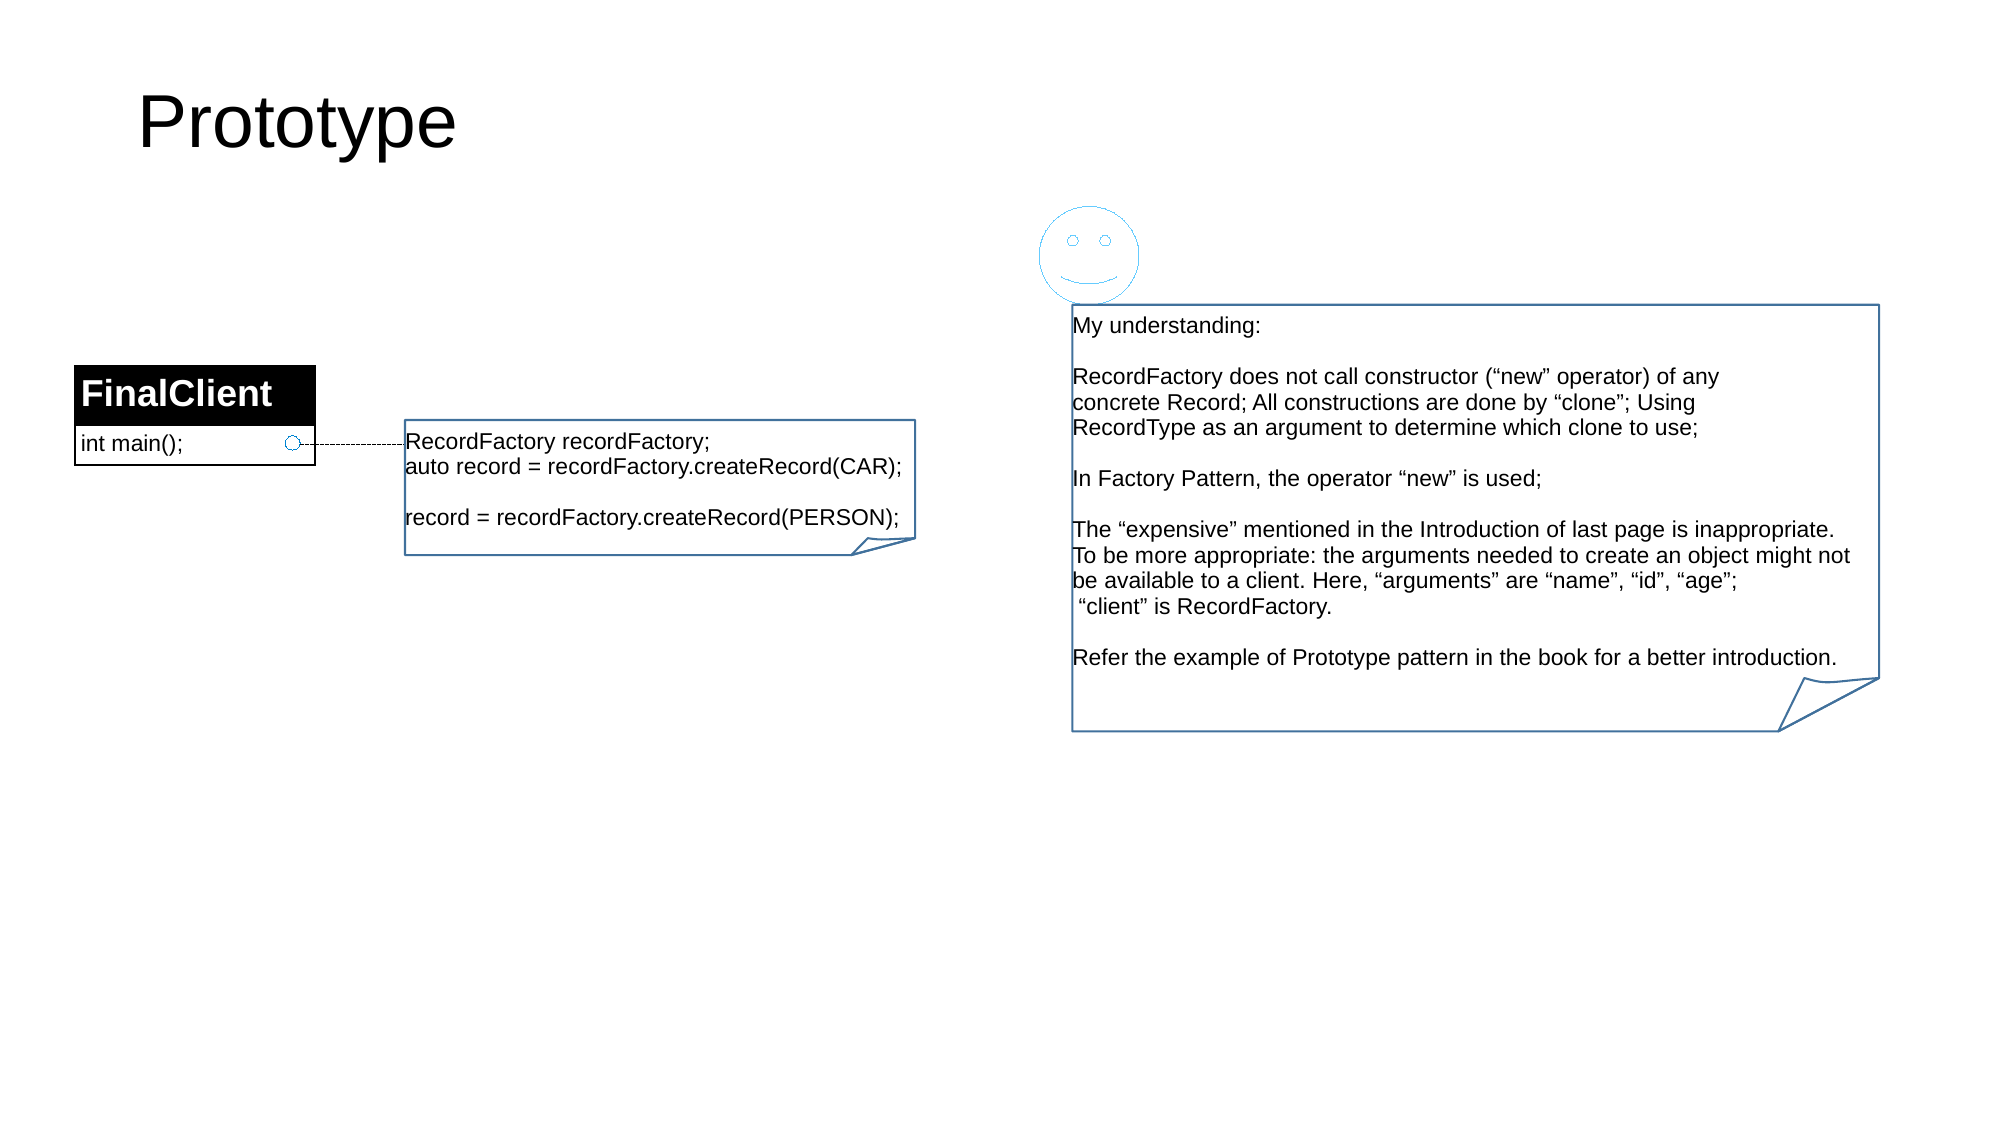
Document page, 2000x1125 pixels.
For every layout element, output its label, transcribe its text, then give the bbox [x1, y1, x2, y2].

table_cell int main(); [76, 426, 314, 464]
table_header FinalClient [76, 367, 314, 424]
title Prototype [137, 59, 466, 181]
text_box RecordFactory recordFactory; auto record = recordFactory.createRecord(CAR); record = recordFactory.createRecord(PERSON); [405, 420, 916, 556]
text_box My understanding: RecordFactory does not call constructor (“new” operator) of any concrete Record; All constructions are done by “clone”; Using RecordType as an argument to determine which clone to use; In Factory Pattern, the operator “new” is used; The “expensive” mentioned in the Introduction of last page is inappropriate. To be more appropriate: the arguments needed to create an object might not be available to a client. Here, “arguments” are “name”, “id”, “age”; “client” is RecordFactory. Refer the example of Prototype pattern in the book for a better introduction. [1072, 304, 1880, 732]
